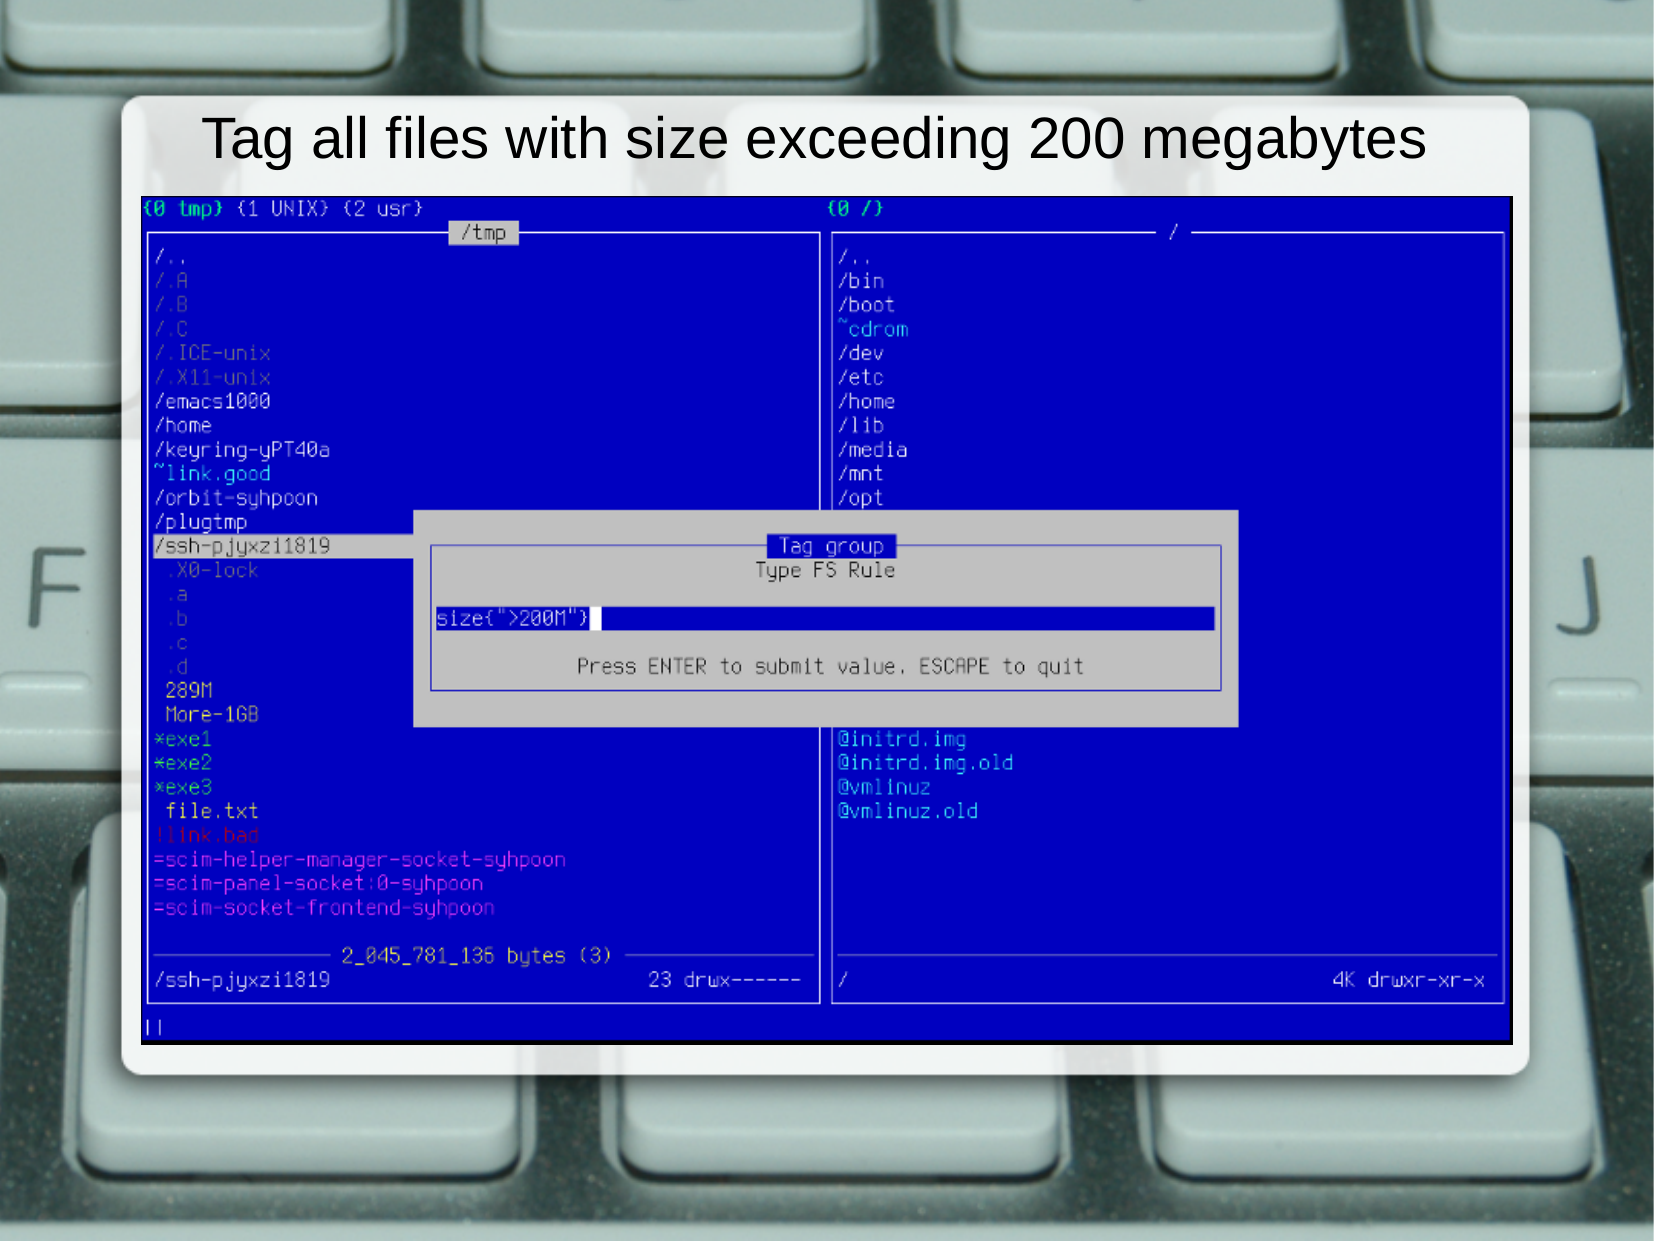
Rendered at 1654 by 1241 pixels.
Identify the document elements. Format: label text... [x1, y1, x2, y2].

title Tag all files with size exceeding 200 megabytes [129, 105, 1501, 236]
picture [0, 0, 1654, 1241]
